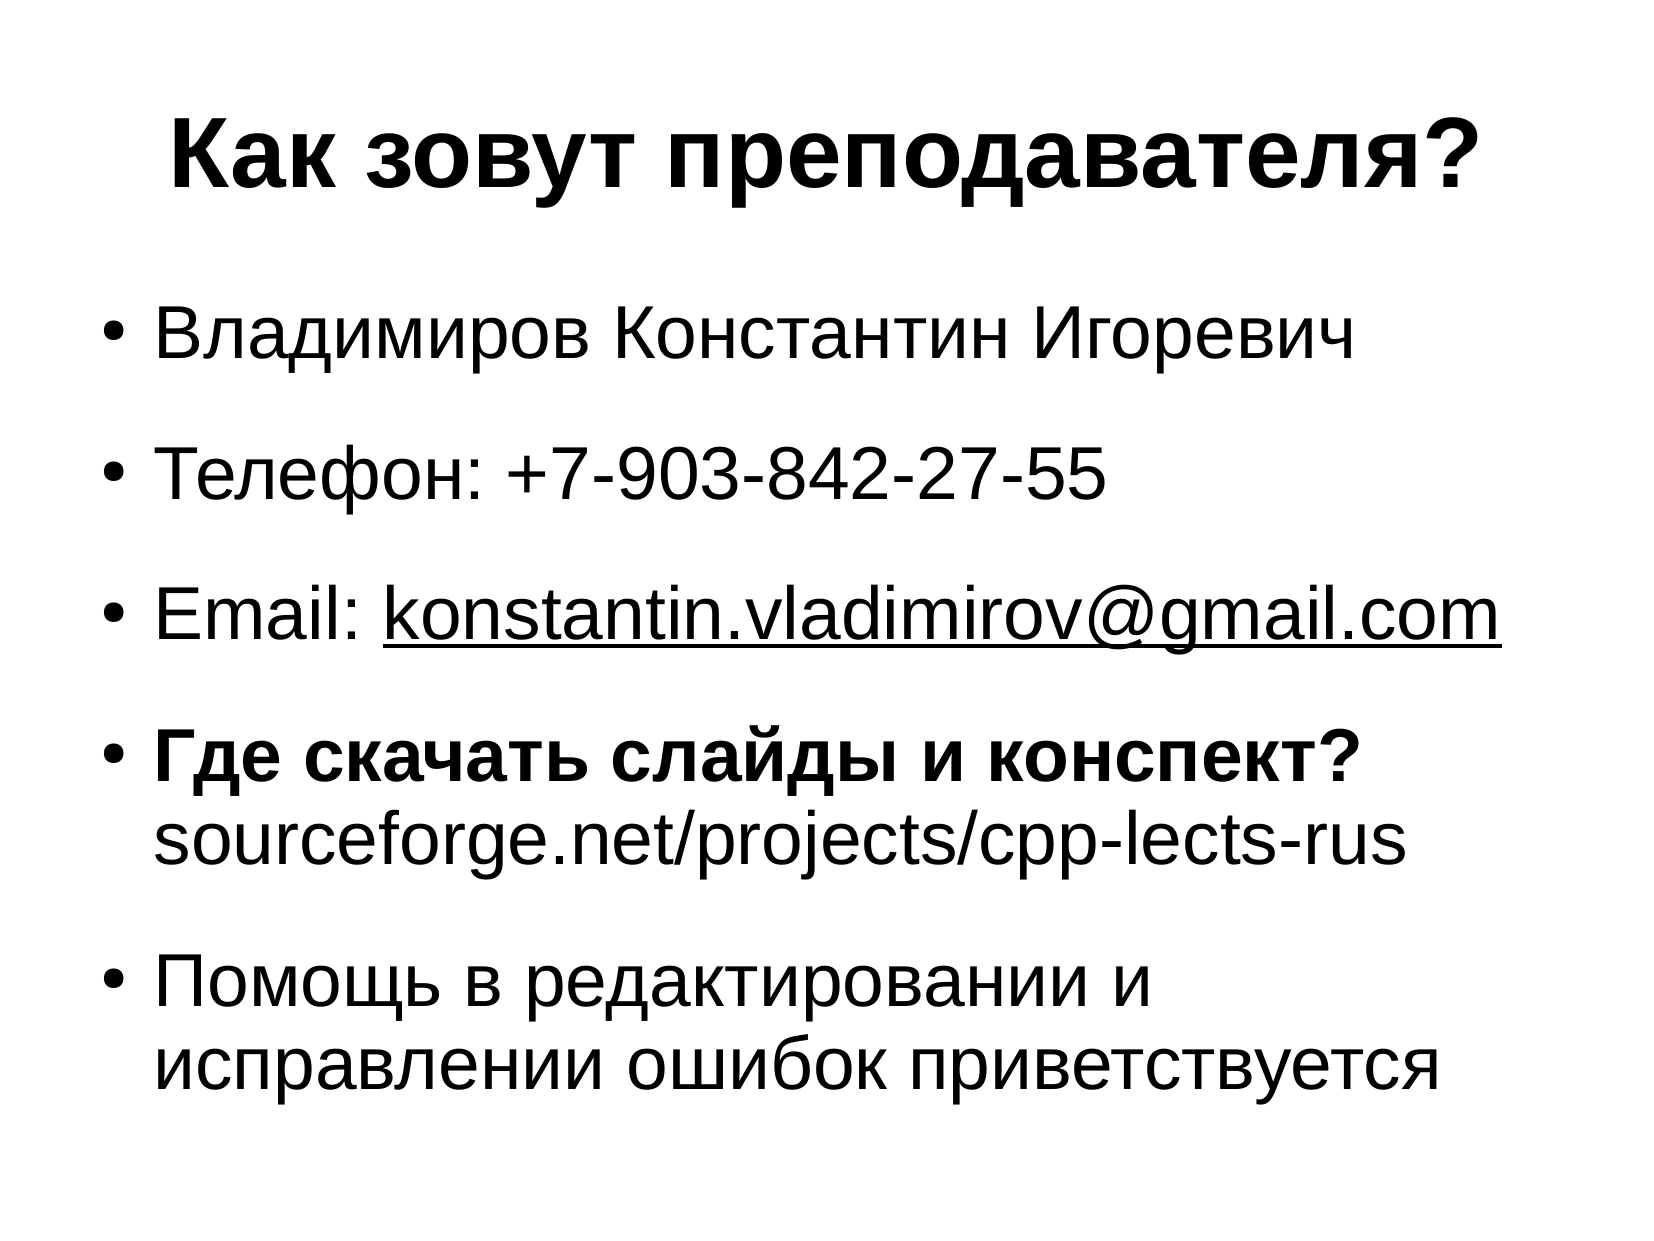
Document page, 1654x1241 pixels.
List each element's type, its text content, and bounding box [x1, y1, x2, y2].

title Как зовут преподавателя? [82, 49, 1571, 257]
list Владимиров Константин Игоревич Телефон: +7-903-842-27-55 Email: konstantin.vladimirov@gmail.com Где скачать слайды и конспект? sourceforge.net/projects/cpp-lects-rus Помощь в редактировании и исправлении ошибок приветствуется [82, 290, 1571, 1156]
